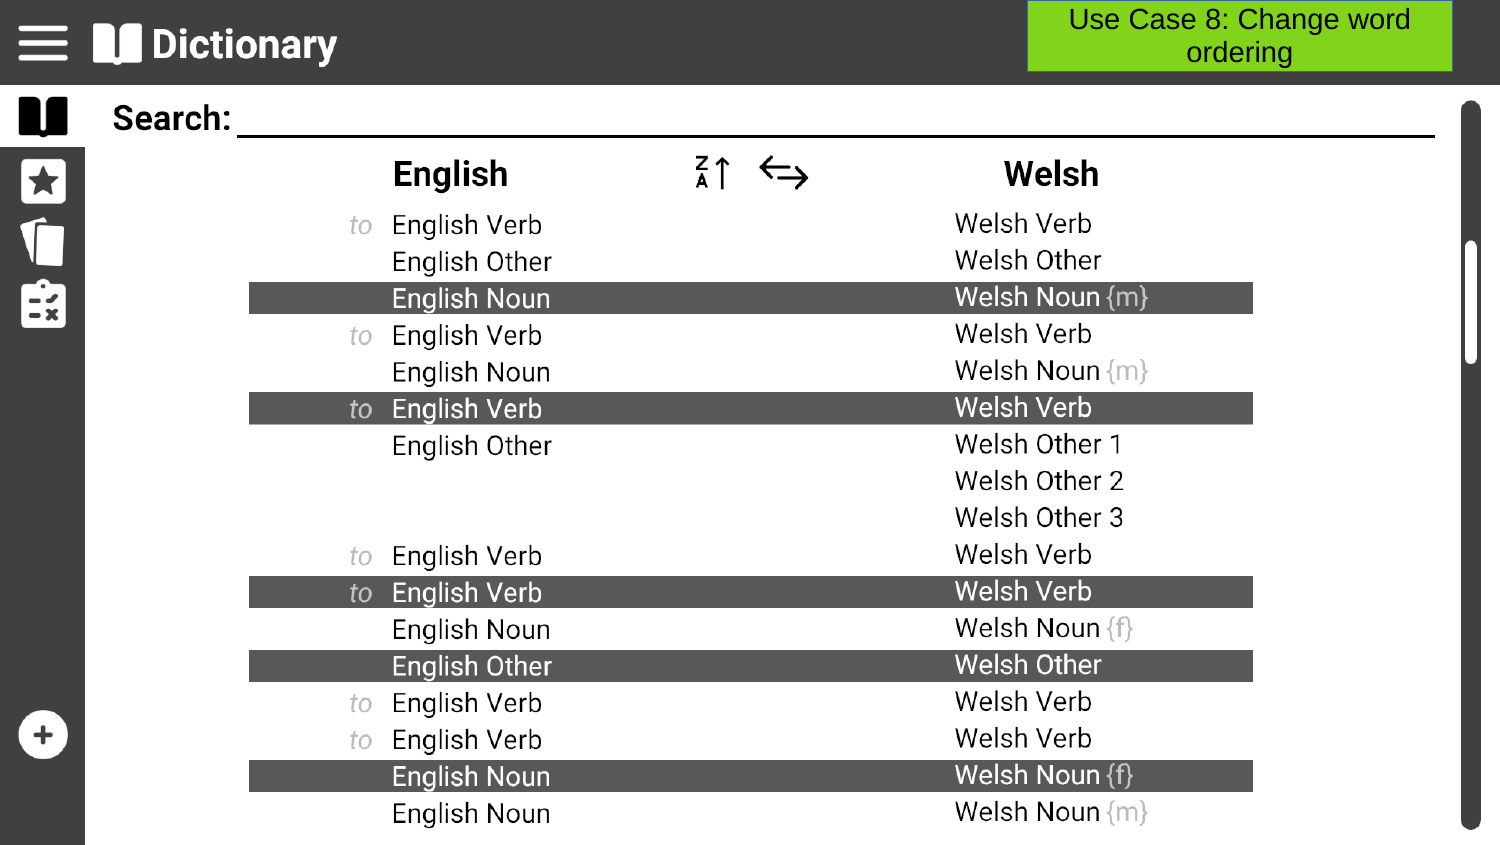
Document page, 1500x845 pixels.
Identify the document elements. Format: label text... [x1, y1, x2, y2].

text_box Use Case 8: Change word ordering [1027, 0, 1453, 72]
picture [0, 0, 1500, 845]
